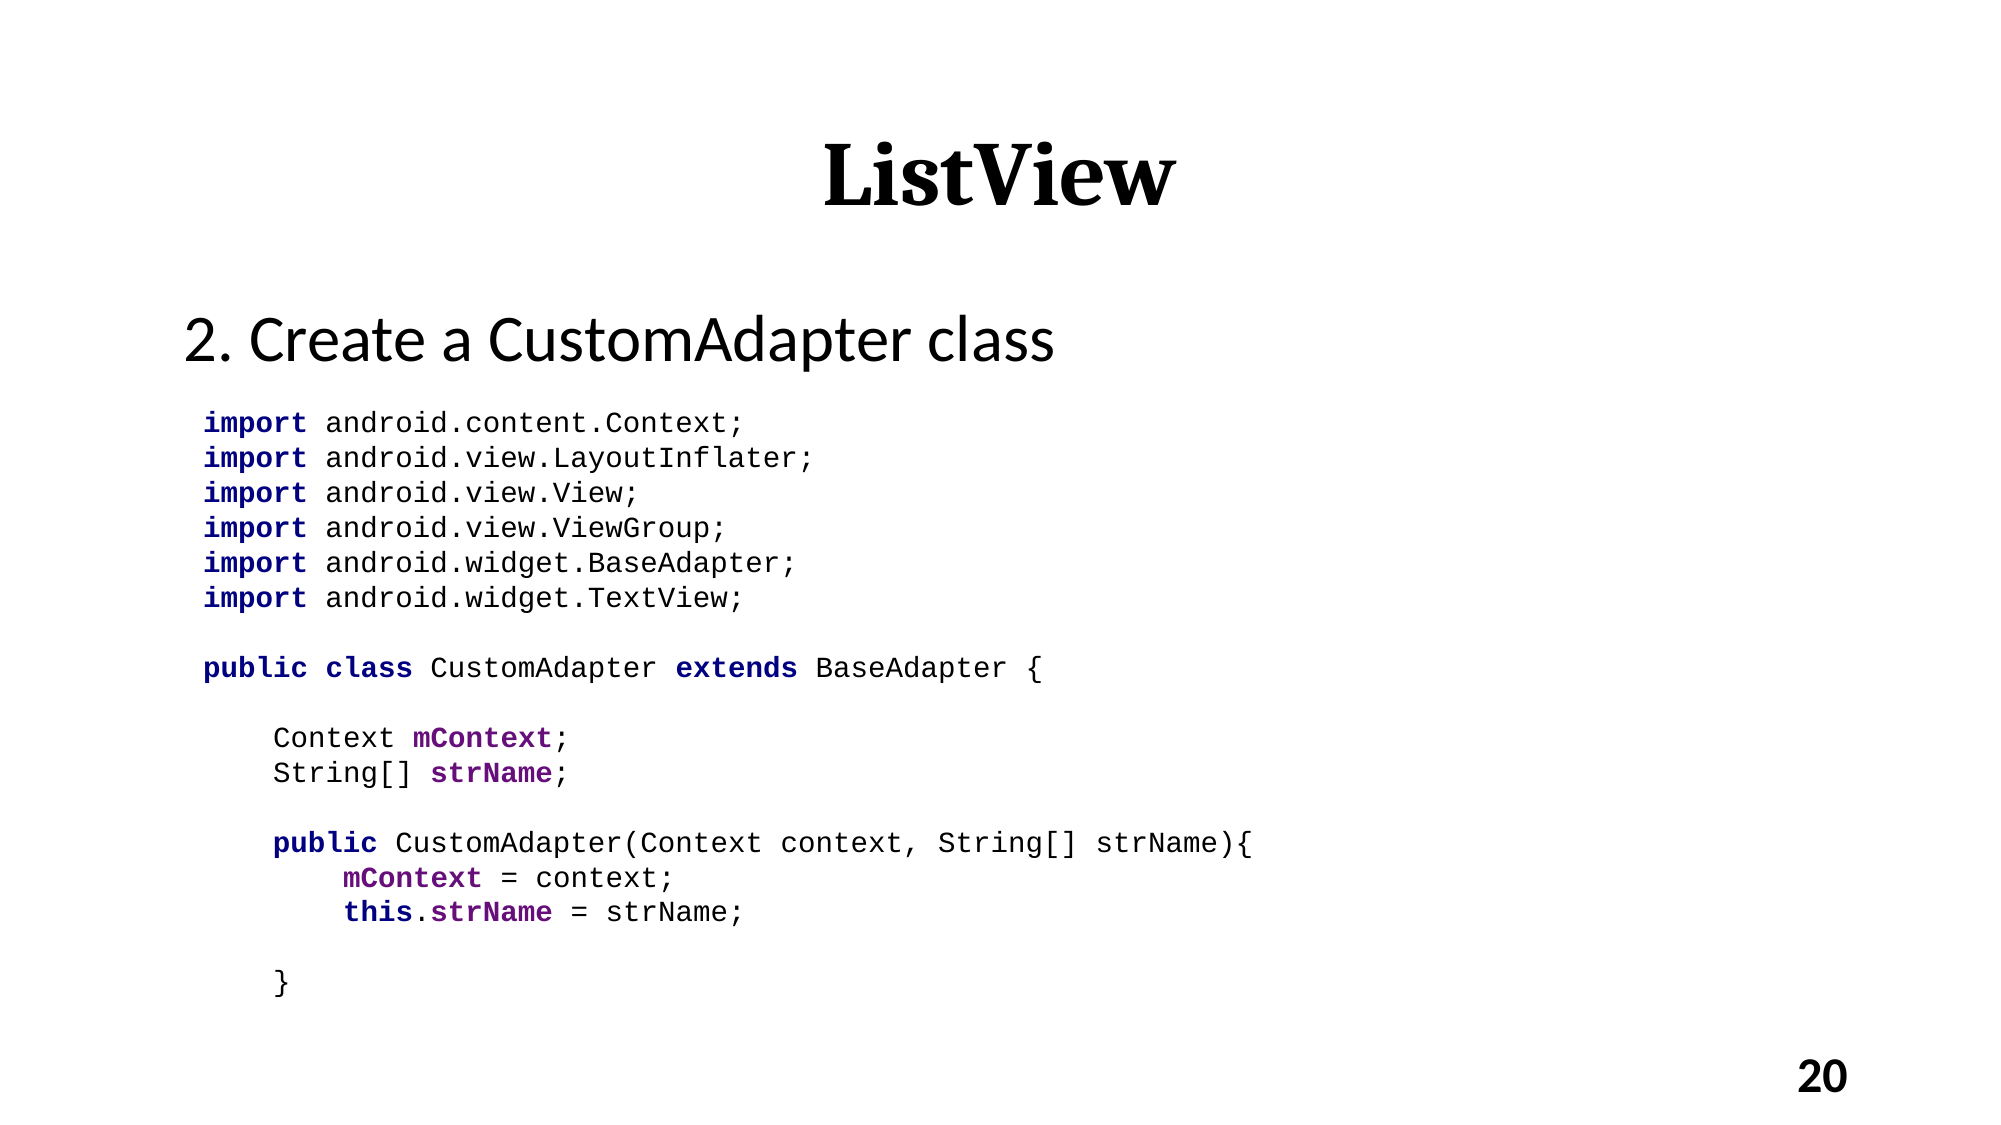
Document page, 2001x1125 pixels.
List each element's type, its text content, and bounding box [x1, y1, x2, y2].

slide_number <number> [1412, 1042, 1863, 1103]
text_box 2. Create a CustomAdapter class [168, 286, 1894, 1016]
text_box import android.content.Context; import android.view.LayoutInflater; import android.view.View; import android.view.ViewGroup; import android.widget.BaseAdapter; import android.widget.TextView; public class CustomAdapter extends BaseAdapter { Context mContext; String[] strName; public CustomAdapter(Context context, String[] strName){ mContext = context; this.strName = strName; } [188, 395, 1606, 1076]
list [143, 261, 1869, 991]
title ListView [137, 59, 1863, 278]
